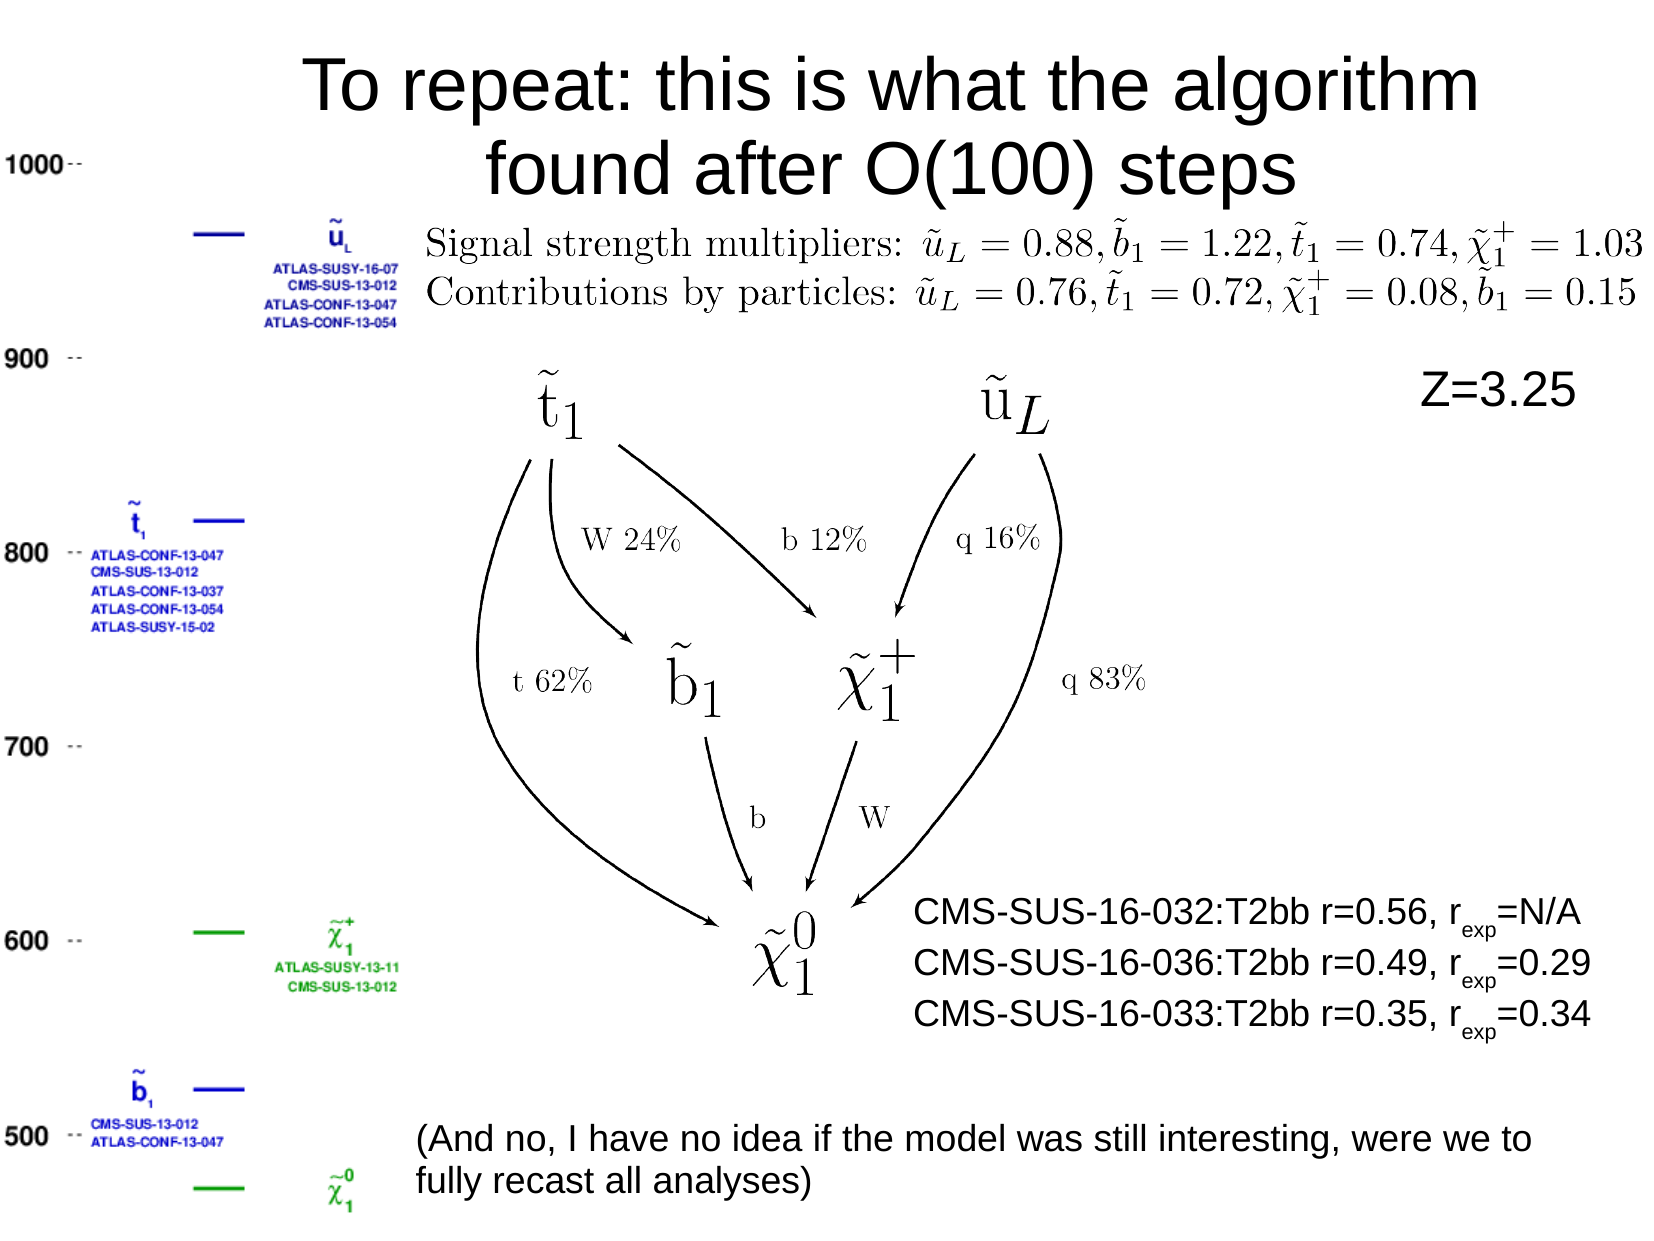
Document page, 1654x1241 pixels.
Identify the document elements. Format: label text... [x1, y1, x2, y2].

text_box Z=3.25 [1405, 354, 1619, 425]
picture [0, 141, 403, 1241]
text_box To repeat: this is what the algorithm found after O(100) steps [212, 35, 1571, 219]
picture [449, 360, 1156, 1004]
picture [427, 218, 1642, 315]
text_box (And no, I have no idea if the model was still interesting, were we to fully recast all analyses) [403, 1110, 1630, 1210]
text_box CMS-SUS-16-032:T2bb r=0.56, rexp=N/A CMS-SUS-16-036:T2bb r=0.49, rexp=0.29 CMS-SUS-16-033:T2bb r=0.35, rexp=0.34 [898, 883, 1607, 1052]
